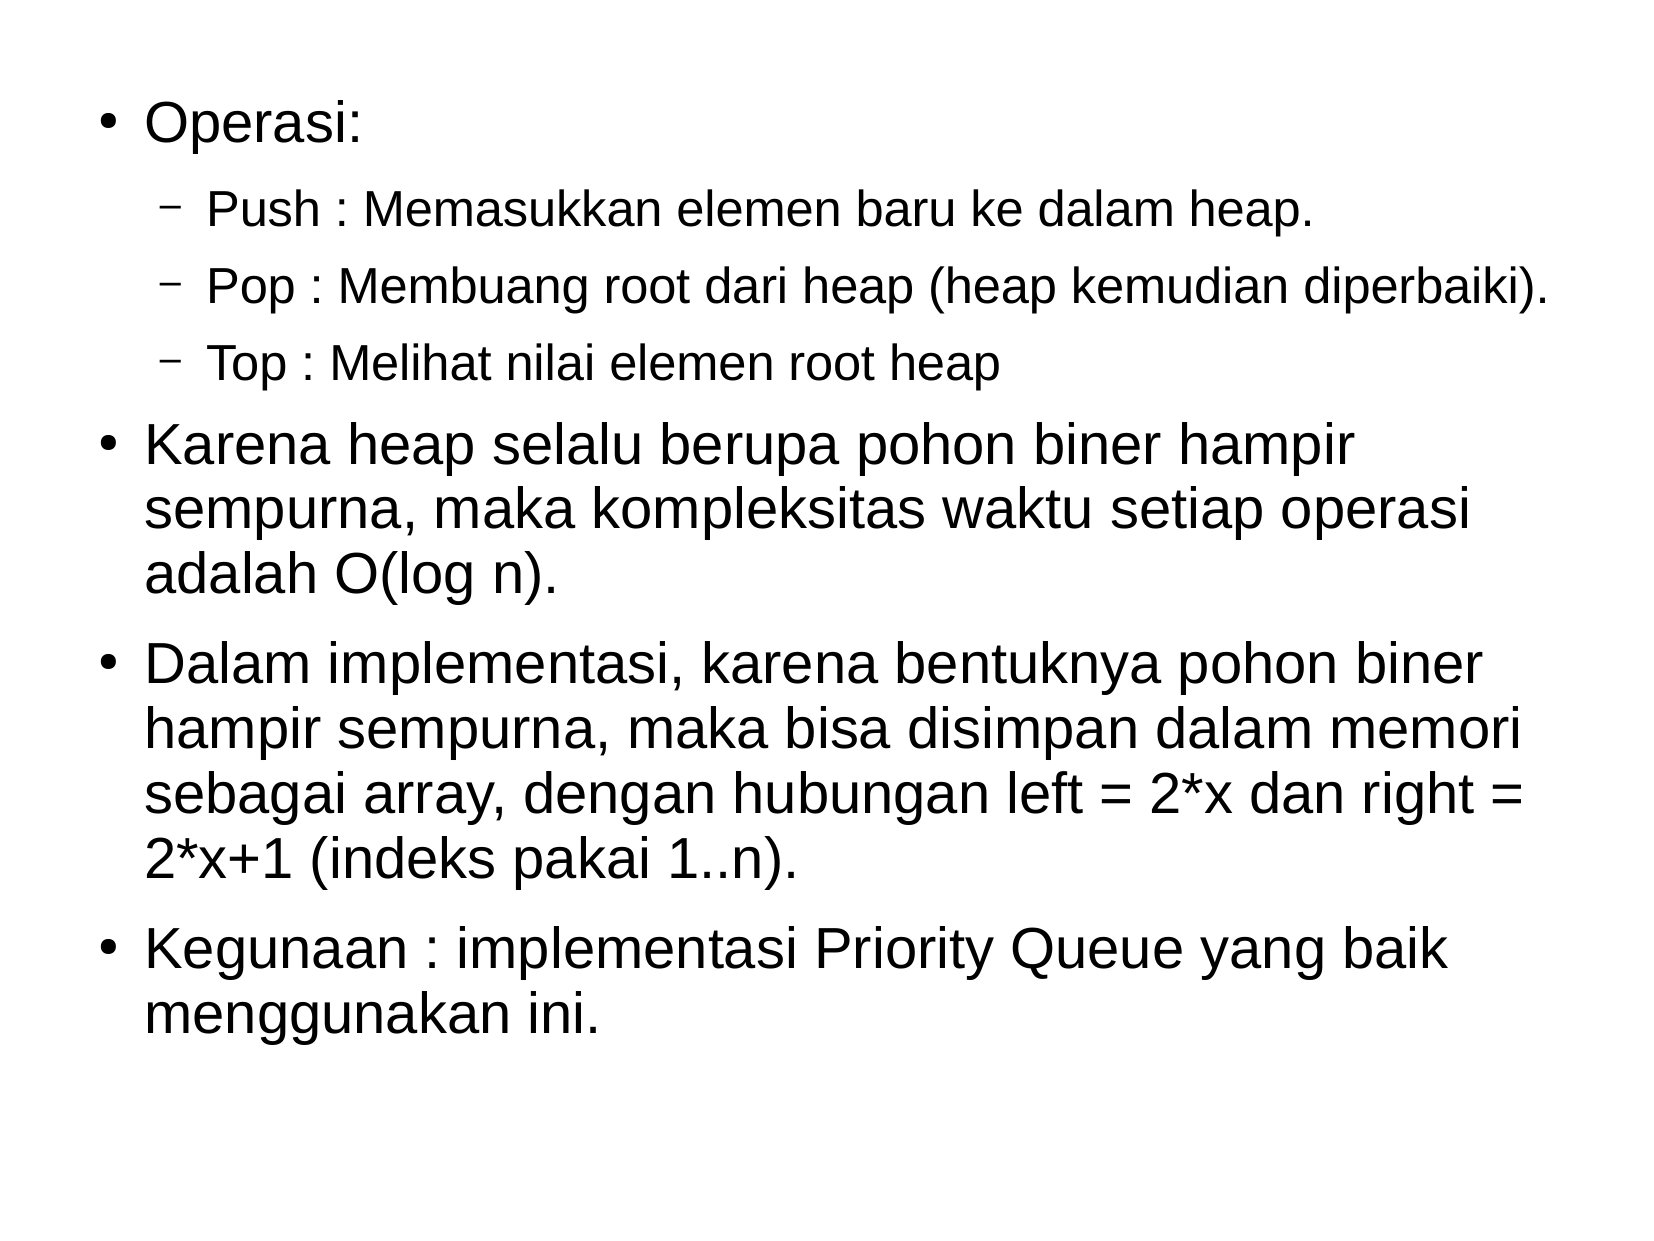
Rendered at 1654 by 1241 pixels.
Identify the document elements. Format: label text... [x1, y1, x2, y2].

list Operasi: Push : Memasukkan elemen baru ke dalam heap. Pop : Membuang root dari heap (heap kemudian diperbaiki). Top : Melihat nilai elemen root heap Karena heap selalu berupa pohon biner hampir sempurna, maka kompleksitas waktu setiap operasi adalah O(log n). Dalam implementasi, karena bentuknya pohon biner hampir sempurna, maka bisa disimpan dalam memori sebagai array, dengan hubungan left = 2*x dan right = 2*x+1 (indeks pakai 1..n). Kegunaan : implementasi Priority Queue yang baik menggunakan ini. [82, 90, 1571, 1111]
